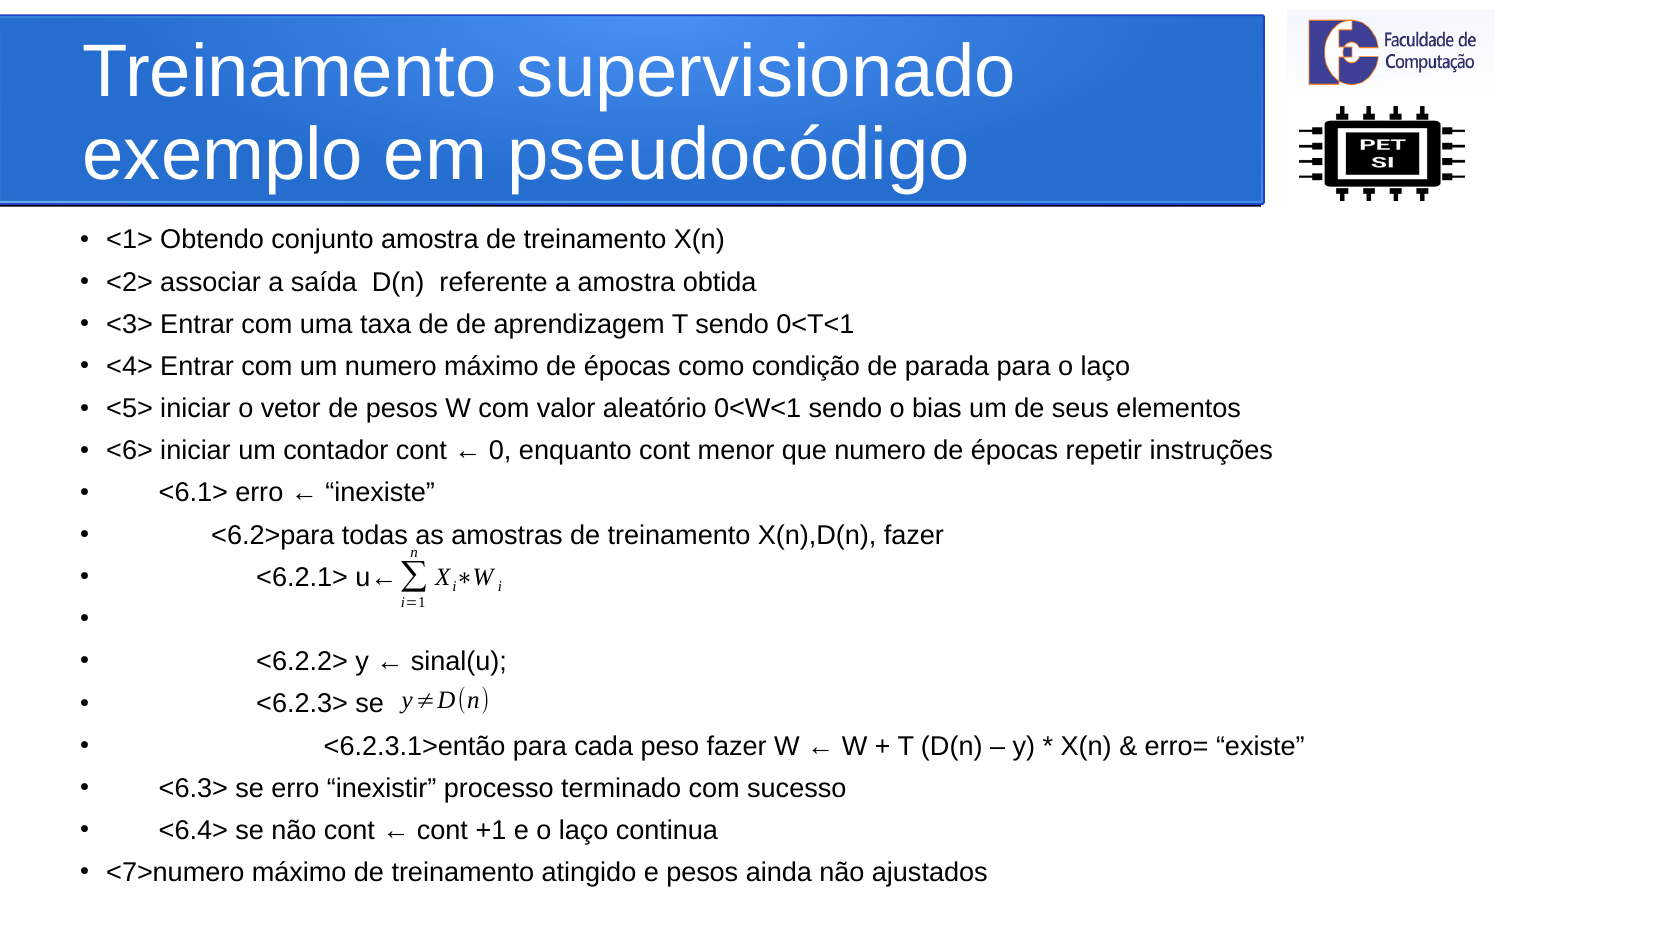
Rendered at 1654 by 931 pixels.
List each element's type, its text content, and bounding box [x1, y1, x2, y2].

title Treinamento supervisionado exemplo em pseudocódigo [82, 29, 1235, 196]
list <1> Obtendo conjunto amostra de treinamento X(n) <2> associar a saída D(n) referente a amostra obtida <3> Entrar com uma taxa de de aprendizagem T sendo 0<T<1 <4> Entrar com um numero máximo de épocas como condição de parada para o laço <5> iniciar o vetor de pesos W com valor aleatório 0<W<1 sendo o bias um de seus elementos <6> iniciar um contador cont ← 0, enquanto cont menor que numero de épocas repetir instruções <6.1> erro ← “inexiste” <6.2>para todas as amostras de treinamento X(n),D(n), fazer <6.2.1> u← <6.2.2> y ← sinal(u); <6.2.3> se <6.2.3.1>então para cada peso fazer W ← W + T (D(n) – y) * X(n) & erro= “existe” <6.3> se erro “inexistir” processo terminado com sucesso <6.4> se não cont ← cont +1 e o laço continua <7>numero máximo de treinamento atingido e pesos ainda não ajustados [70, 224, 1595, 898]
chart [392, 685, 497, 716]
chart [393, 543, 508, 611]
chart [766, 435, 942, 495]
picture [1299, 106, 1465, 201]
picture [1287, 10, 1495, 95]
